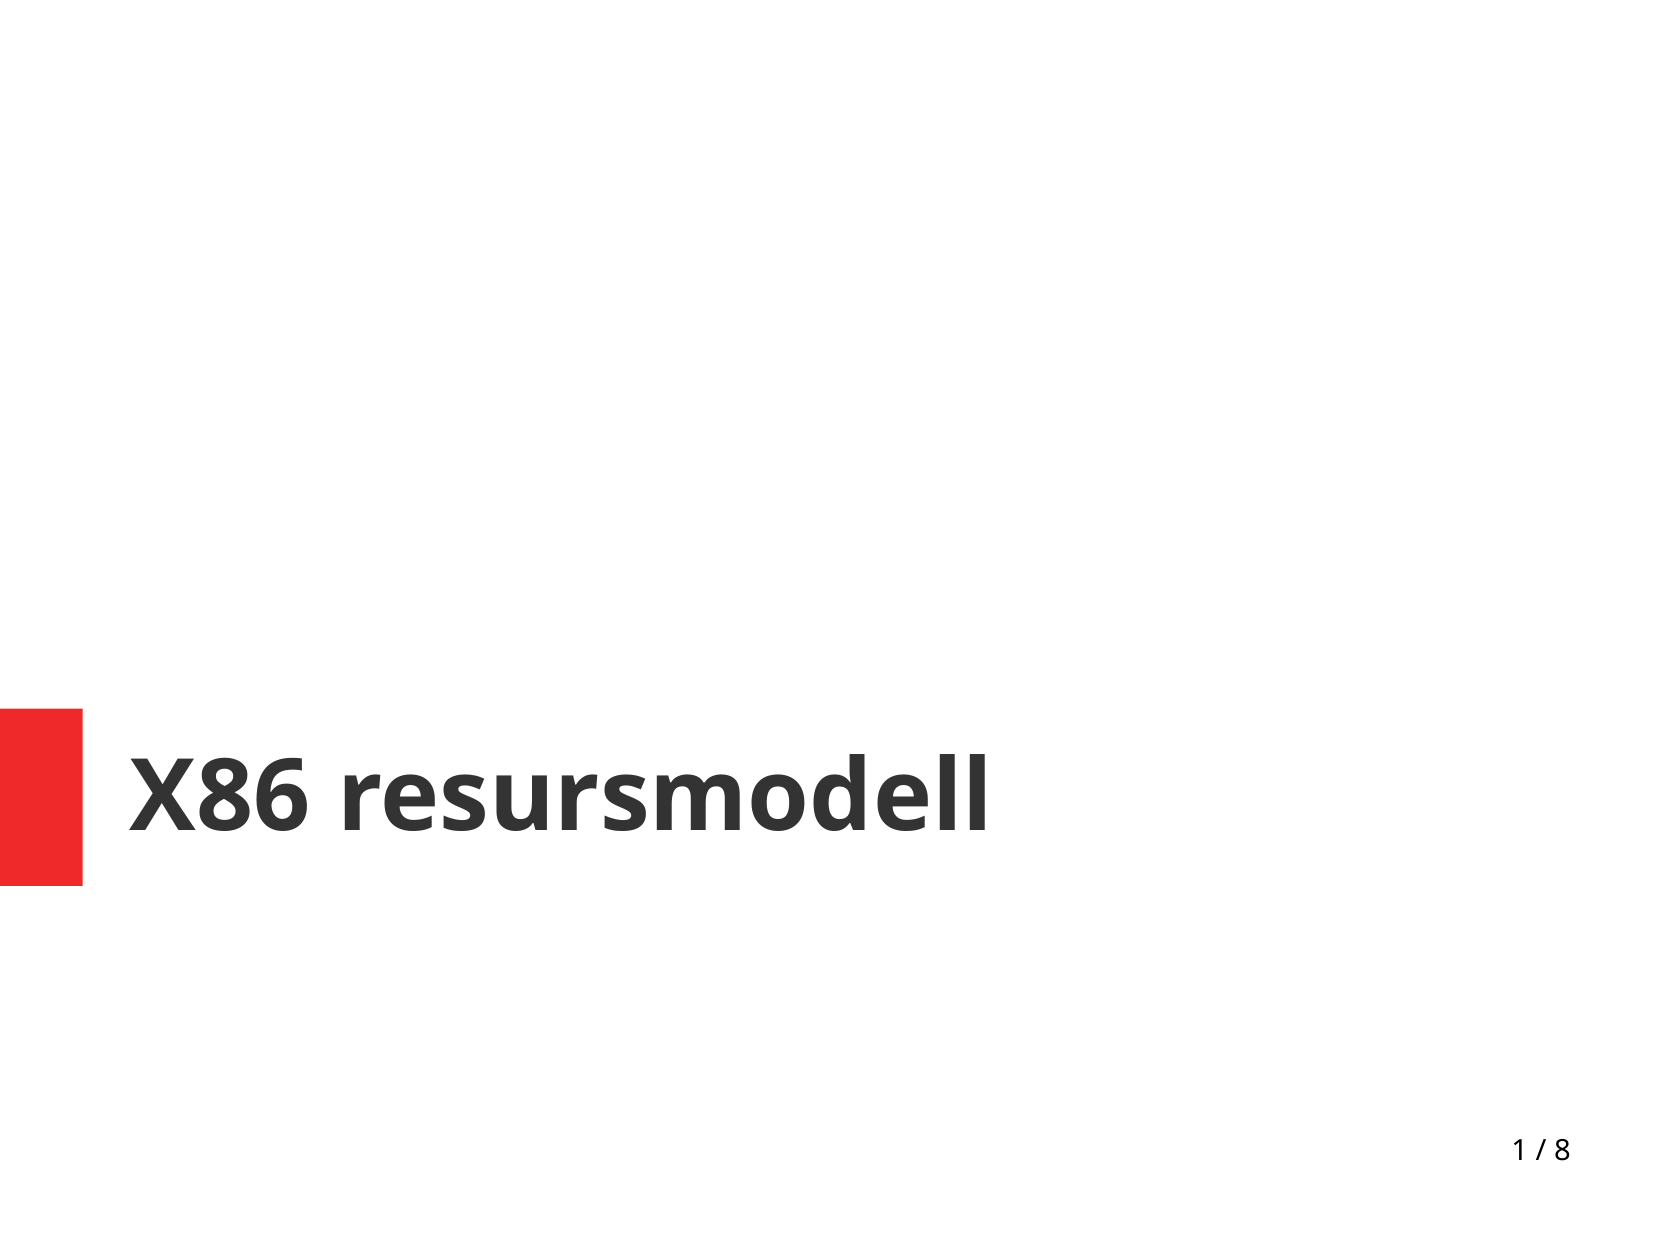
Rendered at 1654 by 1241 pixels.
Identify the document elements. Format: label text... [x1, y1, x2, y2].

title X86 resursmodell [129, 673, 1536, 910]
